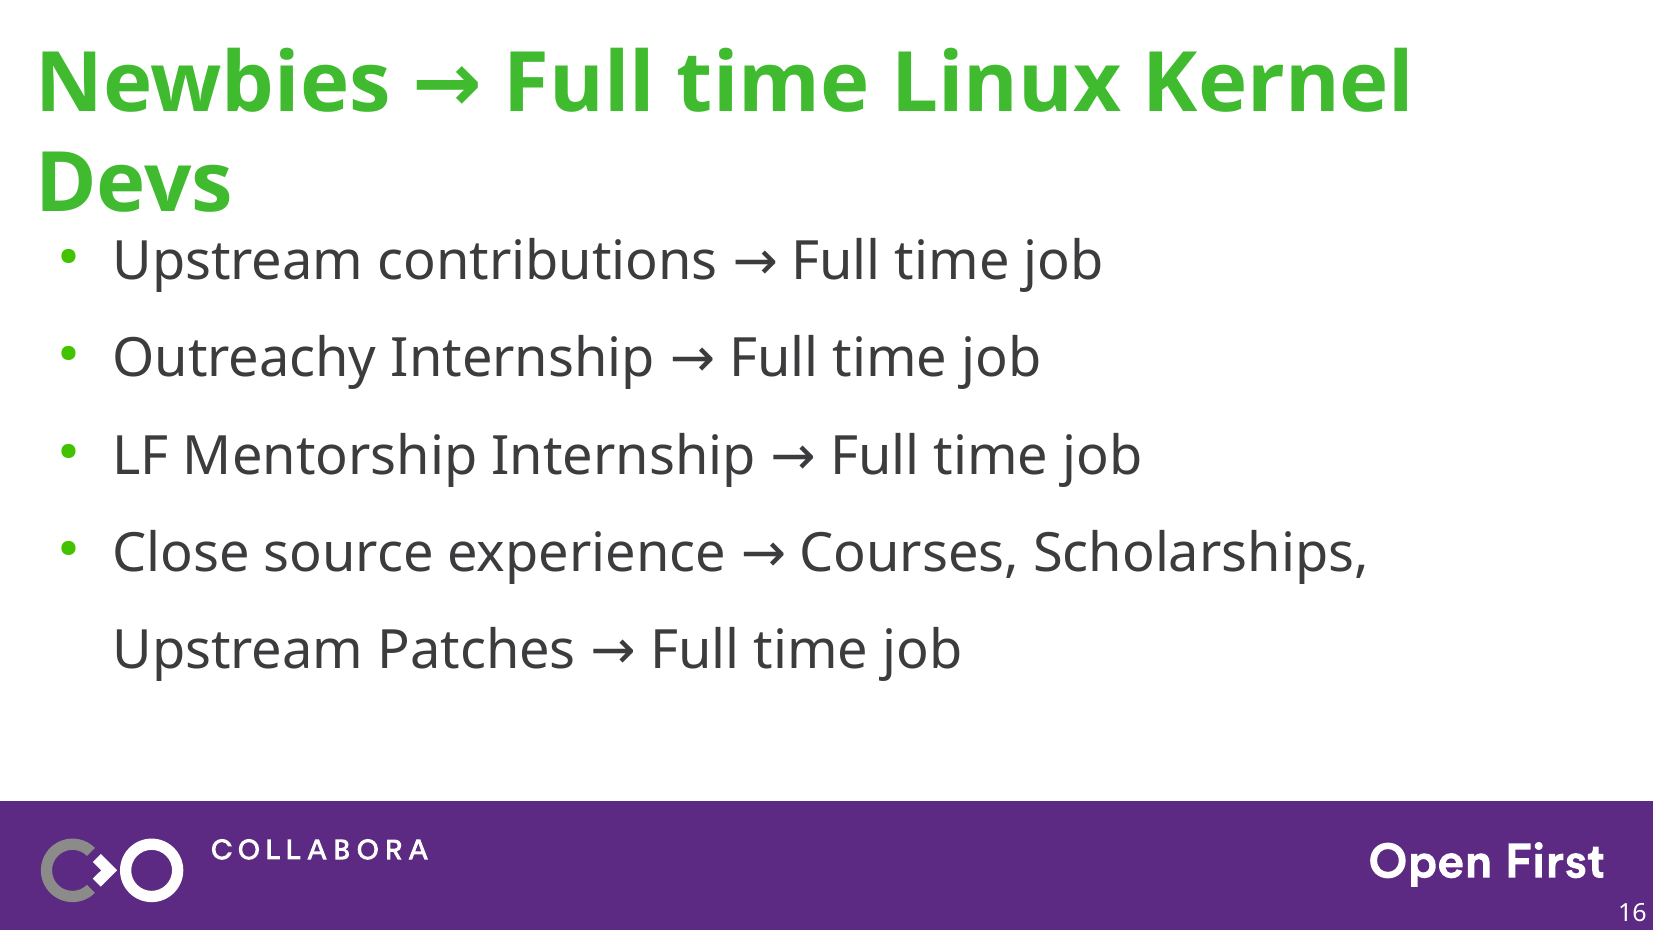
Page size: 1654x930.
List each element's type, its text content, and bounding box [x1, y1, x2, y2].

list Upstream contributions → Full time job Outreachy Internship → Full time job LF Mentorship Internship → Full time job Close source experience → Courses, Scholarships, Upstream Patches → Full time job [41, 160, 1613, 804]
title Newbies → Full time Linux Kernel Devs [35, 28, 1608, 192]
